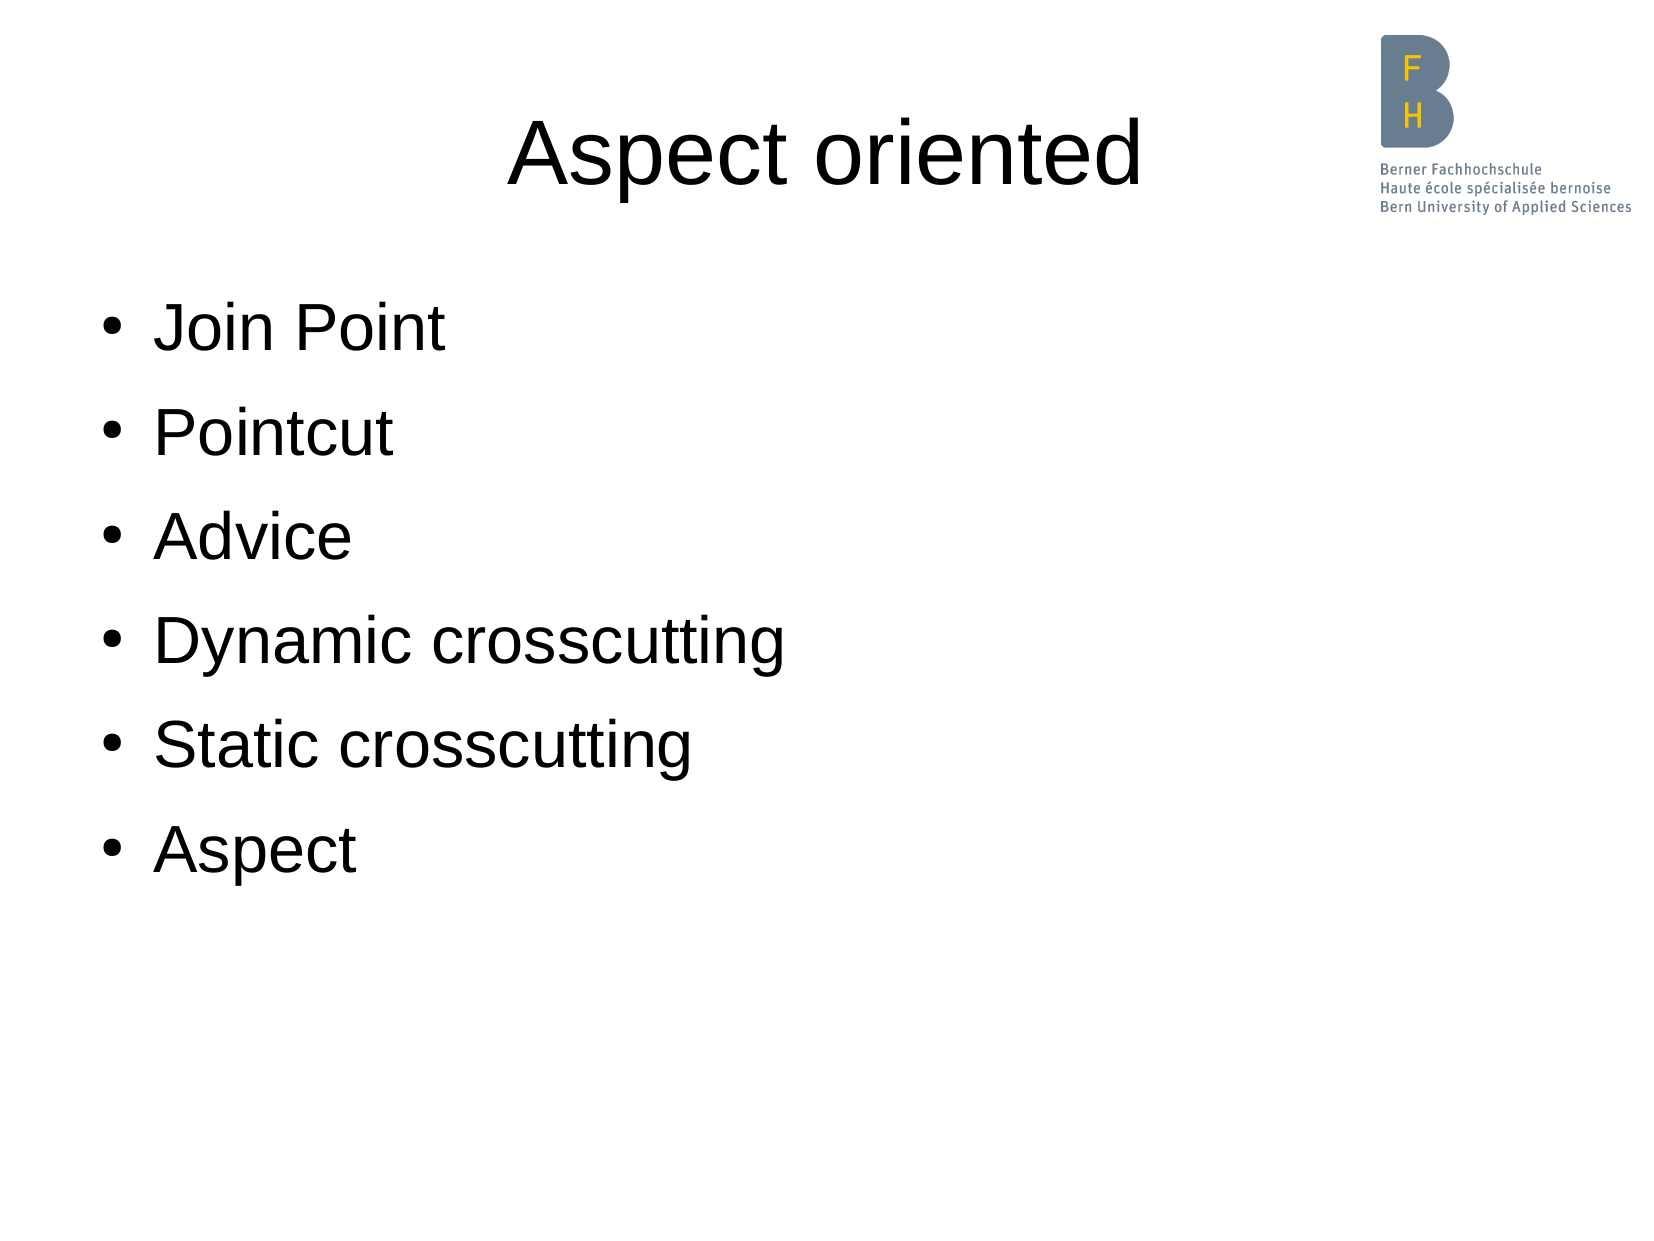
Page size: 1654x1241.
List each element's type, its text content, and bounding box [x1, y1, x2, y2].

list Join Point Pointcut Advice Dynamic crosscutting Static crosscutting Aspect [82, 290, 1571, 1010]
picture [1381, 35, 1631, 215]
title Aspect oriented [82, 49, 1571, 257]
